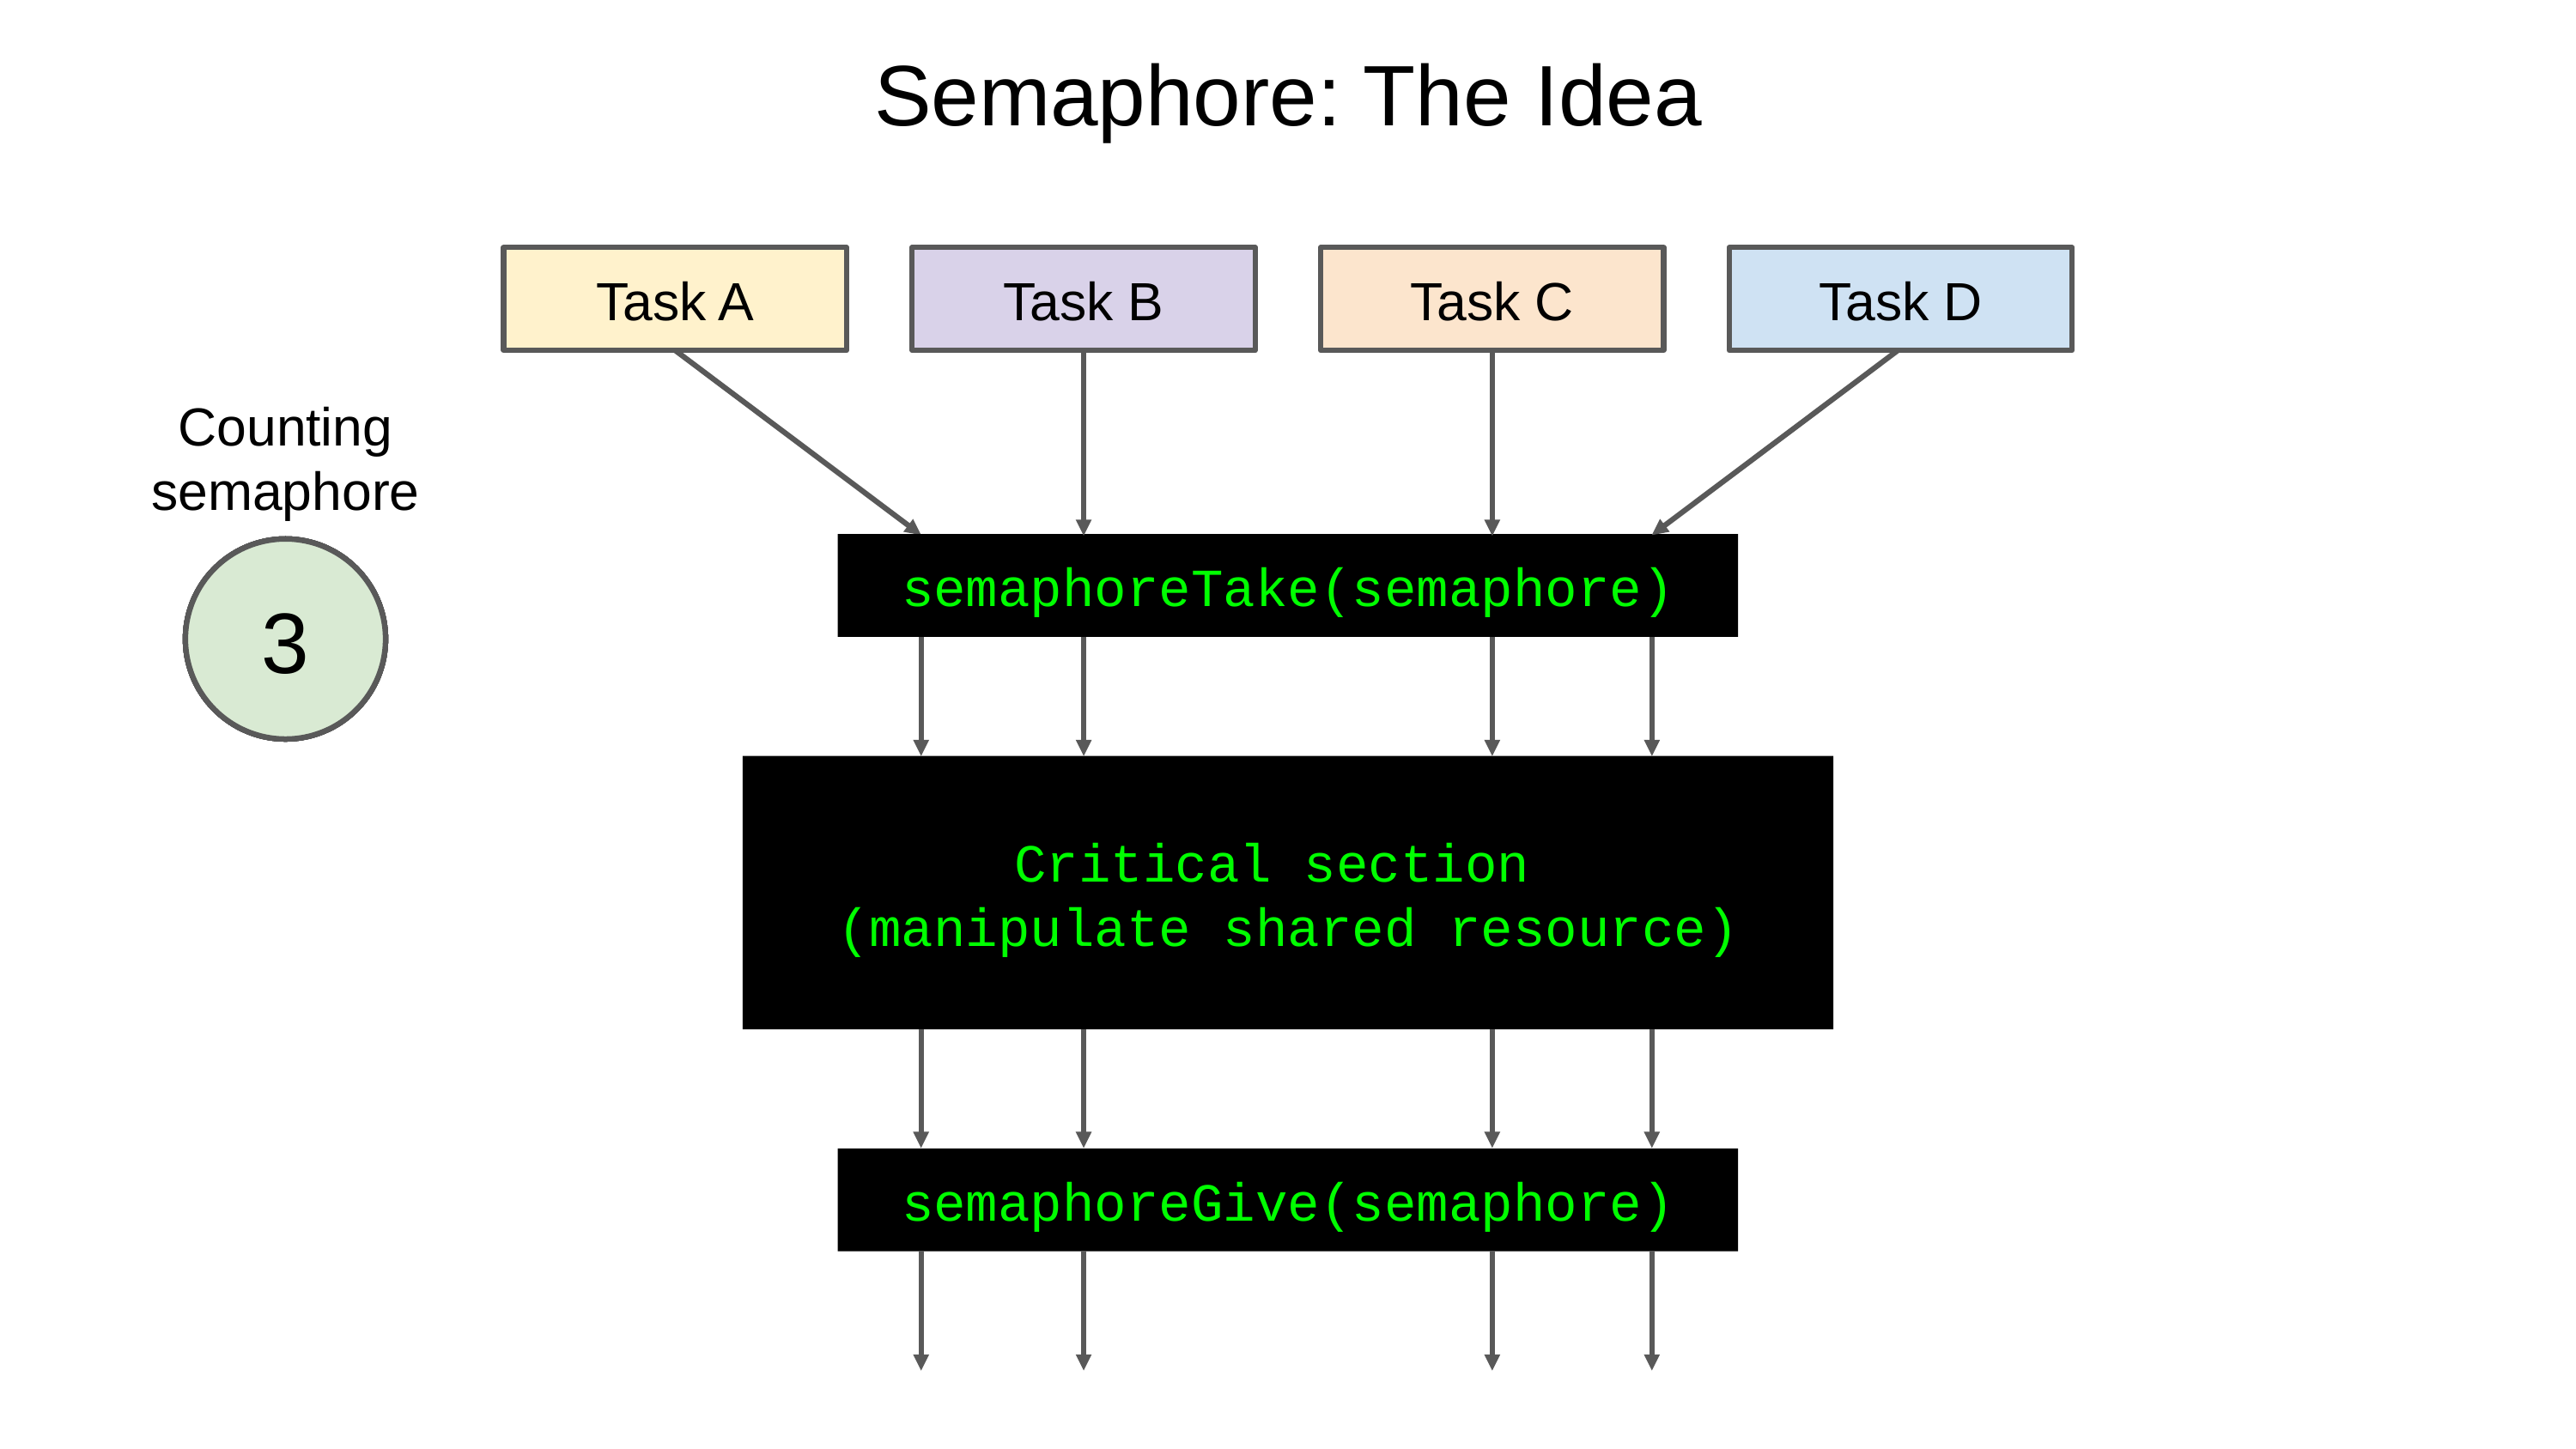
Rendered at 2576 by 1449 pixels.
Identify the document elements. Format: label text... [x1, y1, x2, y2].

text_box Task B [912, 247, 1255, 351]
text_box Semaphore: The Idea [300, 27, 2276, 156]
text_box semaphoreGive(semaphore) [837, 1148, 1739, 1252]
text_box 3 [185, 538, 386, 739]
text_box Task A [503, 247, 847, 351]
text_box Critical section (manipulate shared resource) [742, 755, 1834, 1030]
text_box Task C [1321, 247, 1664, 351]
text_box Task D [1728, 247, 2073, 351]
text_box semaphoreTake(semaphore) [837, 534, 1739, 637]
text_box Counting semaphore [52, 391, 519, 523]
